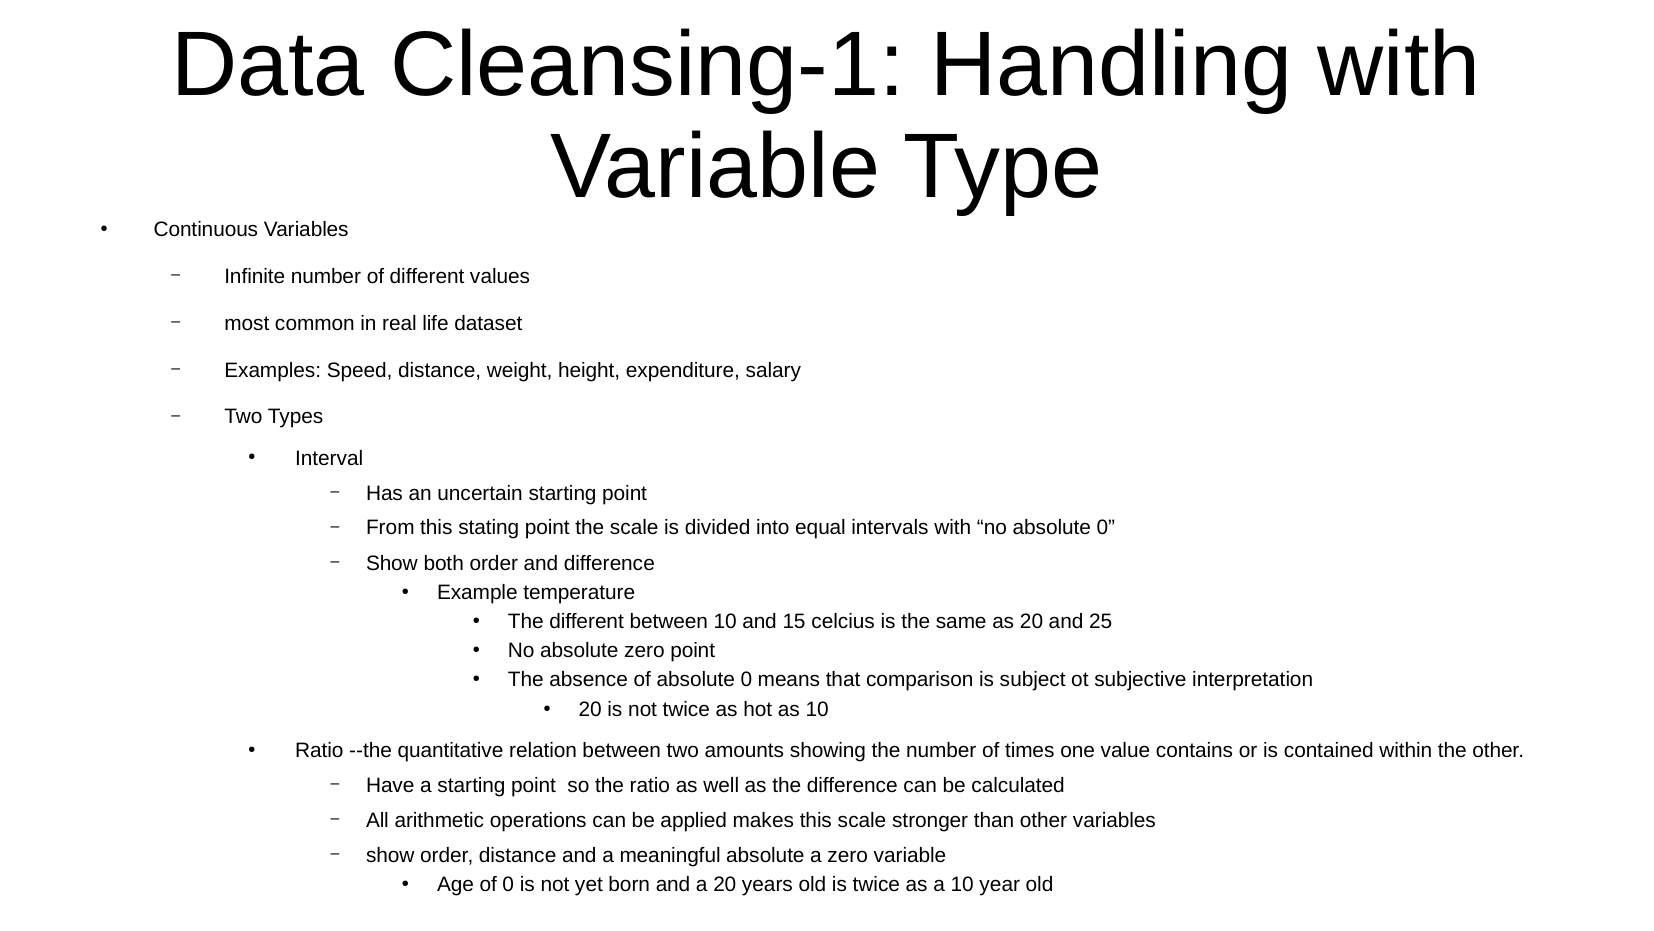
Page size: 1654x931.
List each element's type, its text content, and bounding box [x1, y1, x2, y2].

title Data Cleansing-1: Handling with Variable Type [82, 12, 1571, 217]
list Continuous Variables Infinite number of different values most common in real life dataset Examples: Speed, distance, weight, height, expenditure, salary Two Types Interval Has an uncertain starting point From this stating point the scale is divided into equal intervals with “no absolute 0” Show both order and difference Example temperature The different between 10 and 15 celcius is the same as 20 and 25 No absolute zero point The absence of absolute 0 means that comparison is subject ot subjective interpretation 20 is not twice as hot as 10 Ratio --the quantitative relation between two amounts showing the number of times one value contains or is contained within the other. Have a starting point so the ratio as well as the difference can be calculated All arithmetic operations can be applied makes this scale stronger than other variables show order, distance and a meaningful absolute a zero variable Age of 0 is not yet born and a 20 years old is twice as a 10 year old [82, 217, 1621, 901]
